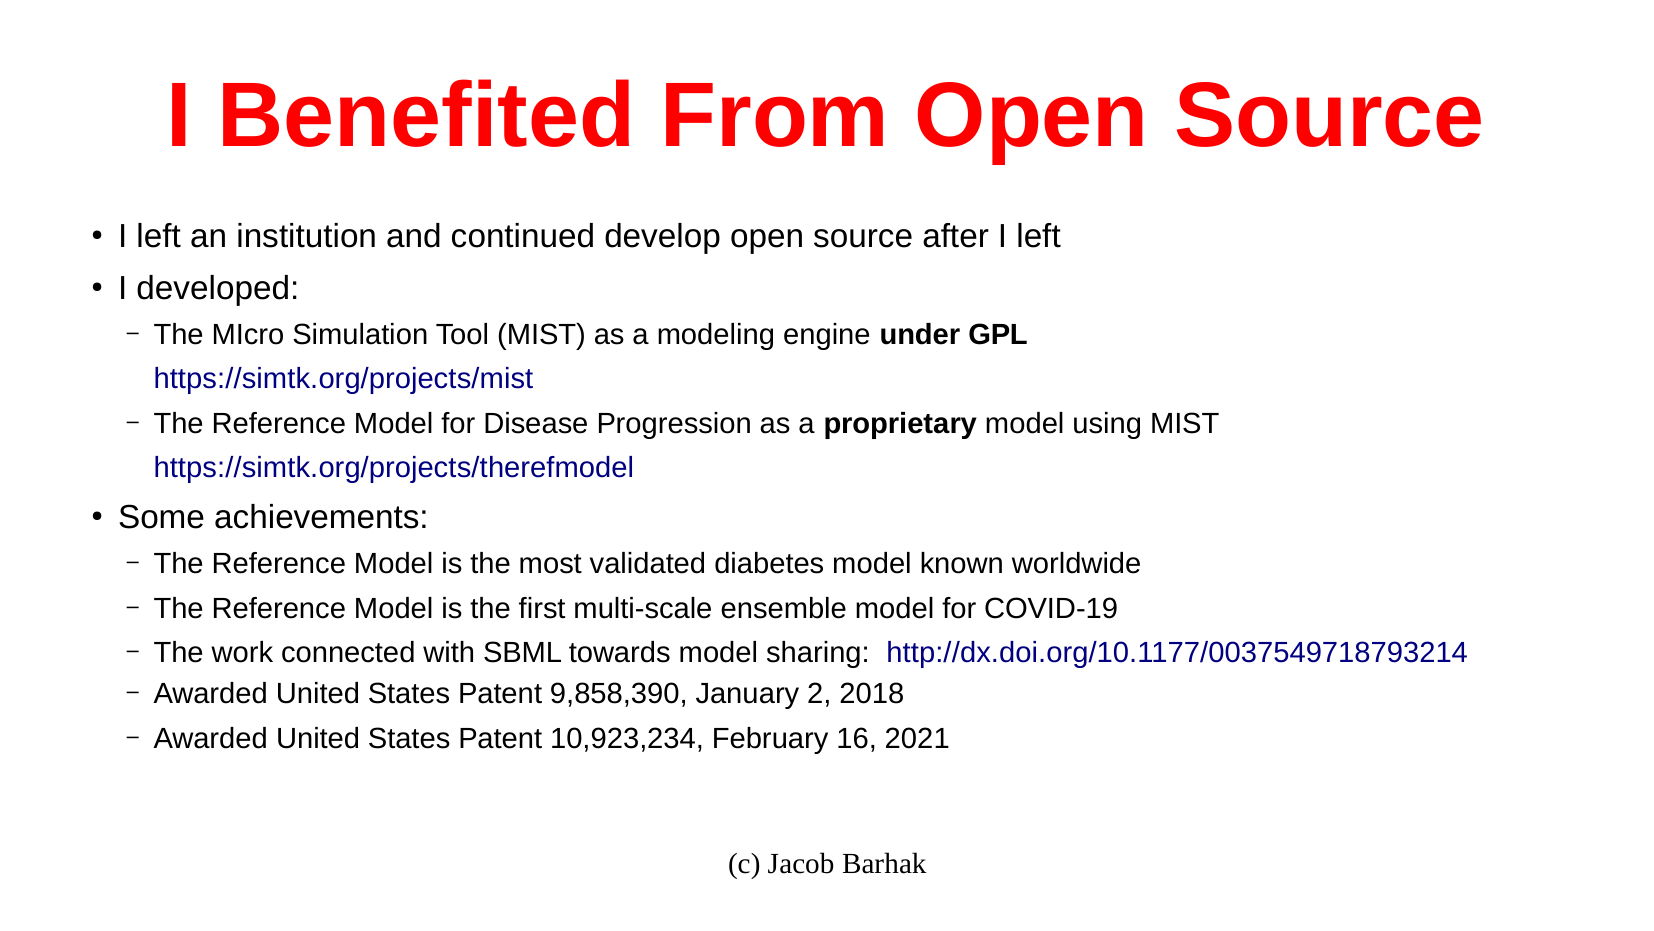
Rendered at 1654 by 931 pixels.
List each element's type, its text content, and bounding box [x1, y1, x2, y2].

title I Benefited From Open Source [82, 37, 1571, 193]
list I left an institution and continued develop open source after I left I developed: The MIcro Simulation Tool (MIST) as a modeling engine under GPL https://simtk.org/projects/mist The Reference Model for Disease Progression as a proprietary model using MIST https://simtk.org/projects/therefmodel Some achievements: The Reference Model is the most validated diabetes model known worldwide The Reference Model is the first multi-scale ensemble model for COVID-19 The work connected with SBML towards model sharing: http://dx.doi.org/10.1177/0037549718793214 Awarded United States Patent 9,858,390, January 2, 2018 Awarded United States Patent 10,923,234, February 16, 2021 [82, 217, 1571, 758]
